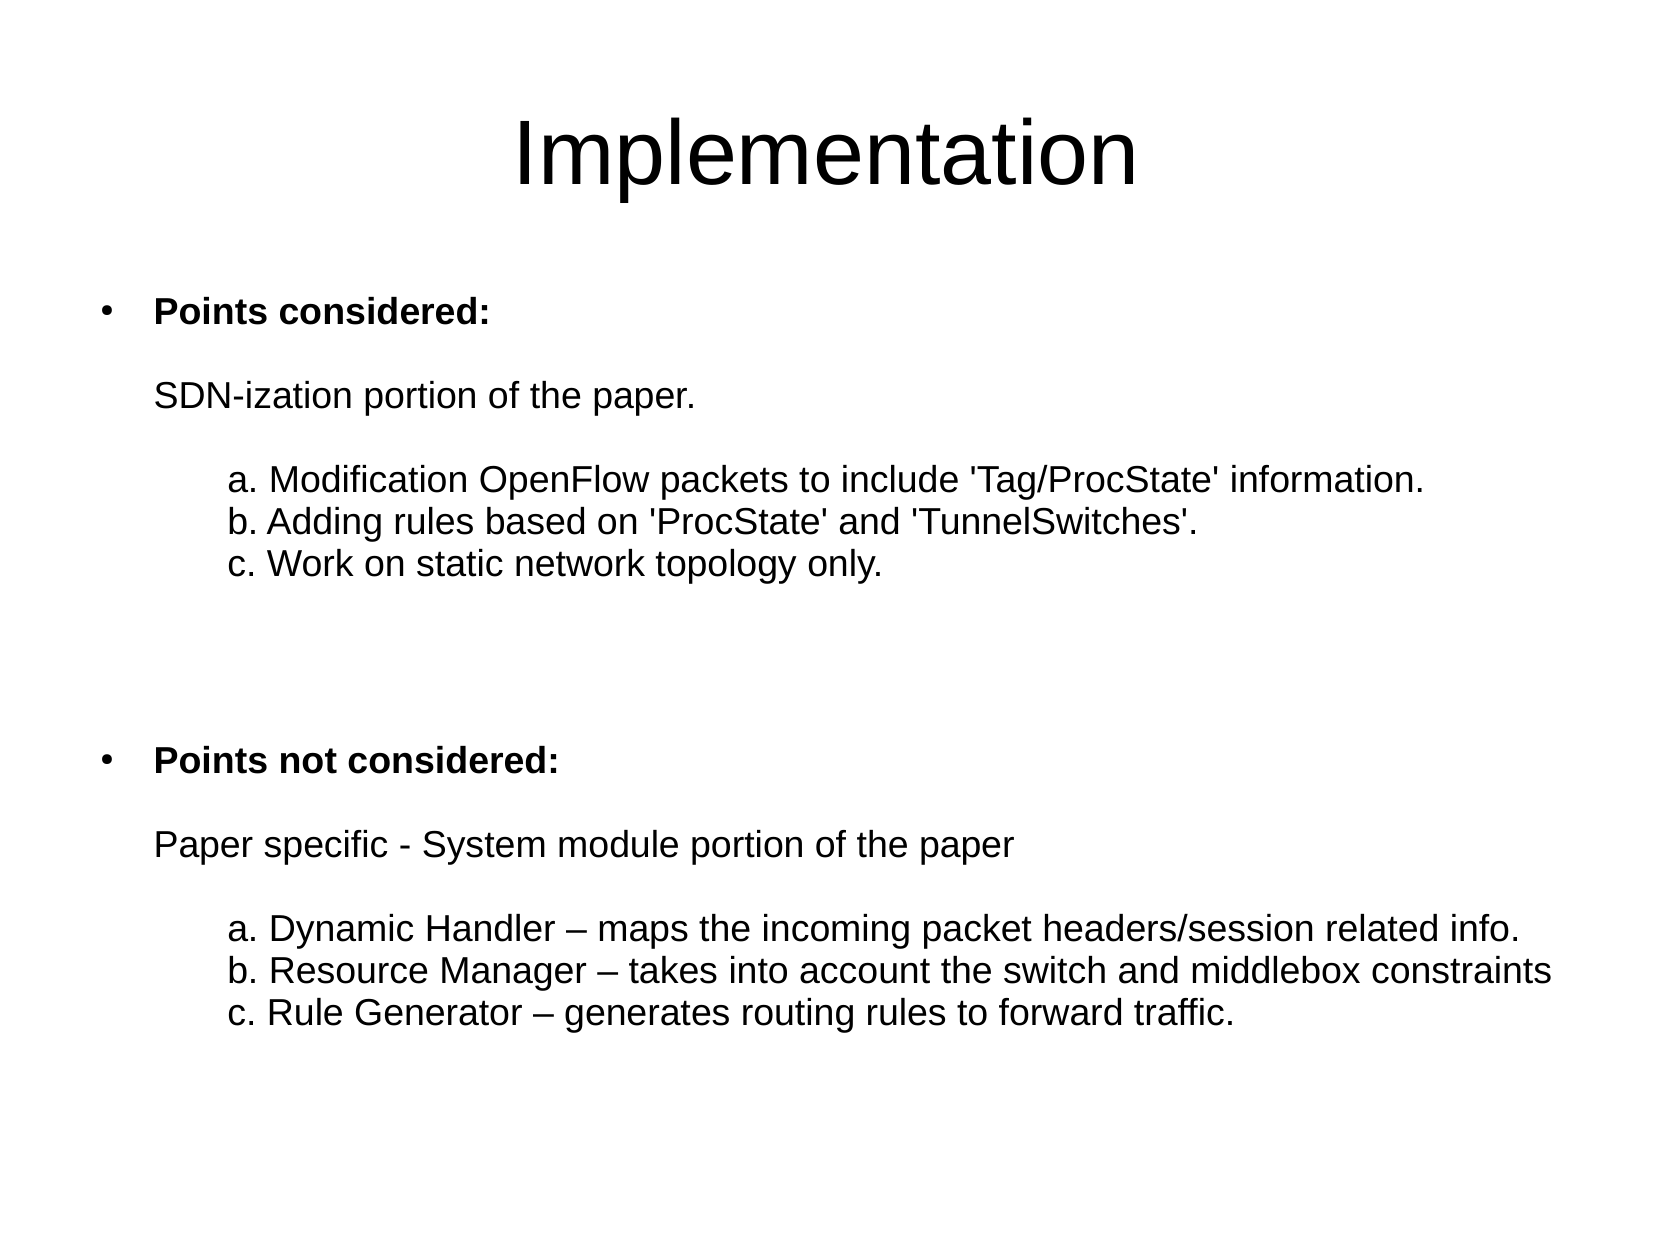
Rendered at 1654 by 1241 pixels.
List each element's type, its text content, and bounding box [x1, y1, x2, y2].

title Implementation [82, 49, 1571, 257]
list Points considered: SDN-ization portion of the paper. a. Modification OpenFlow packets to include 'Tag/ProcState' information. b. Adding rules based on 'ProcState' and 'TunnelSwitches'. c. Work on static network topology only. Points not considered: Paper specific - System module portion of the paper a. Dynamic Handler – maps the incoming packet headers/session related info. b. Resource Manager – takes into account the switch and middlebox constraints c. Rule Generator – generates routing rules to forward traffic. [82, 290, 1571, 1121]
